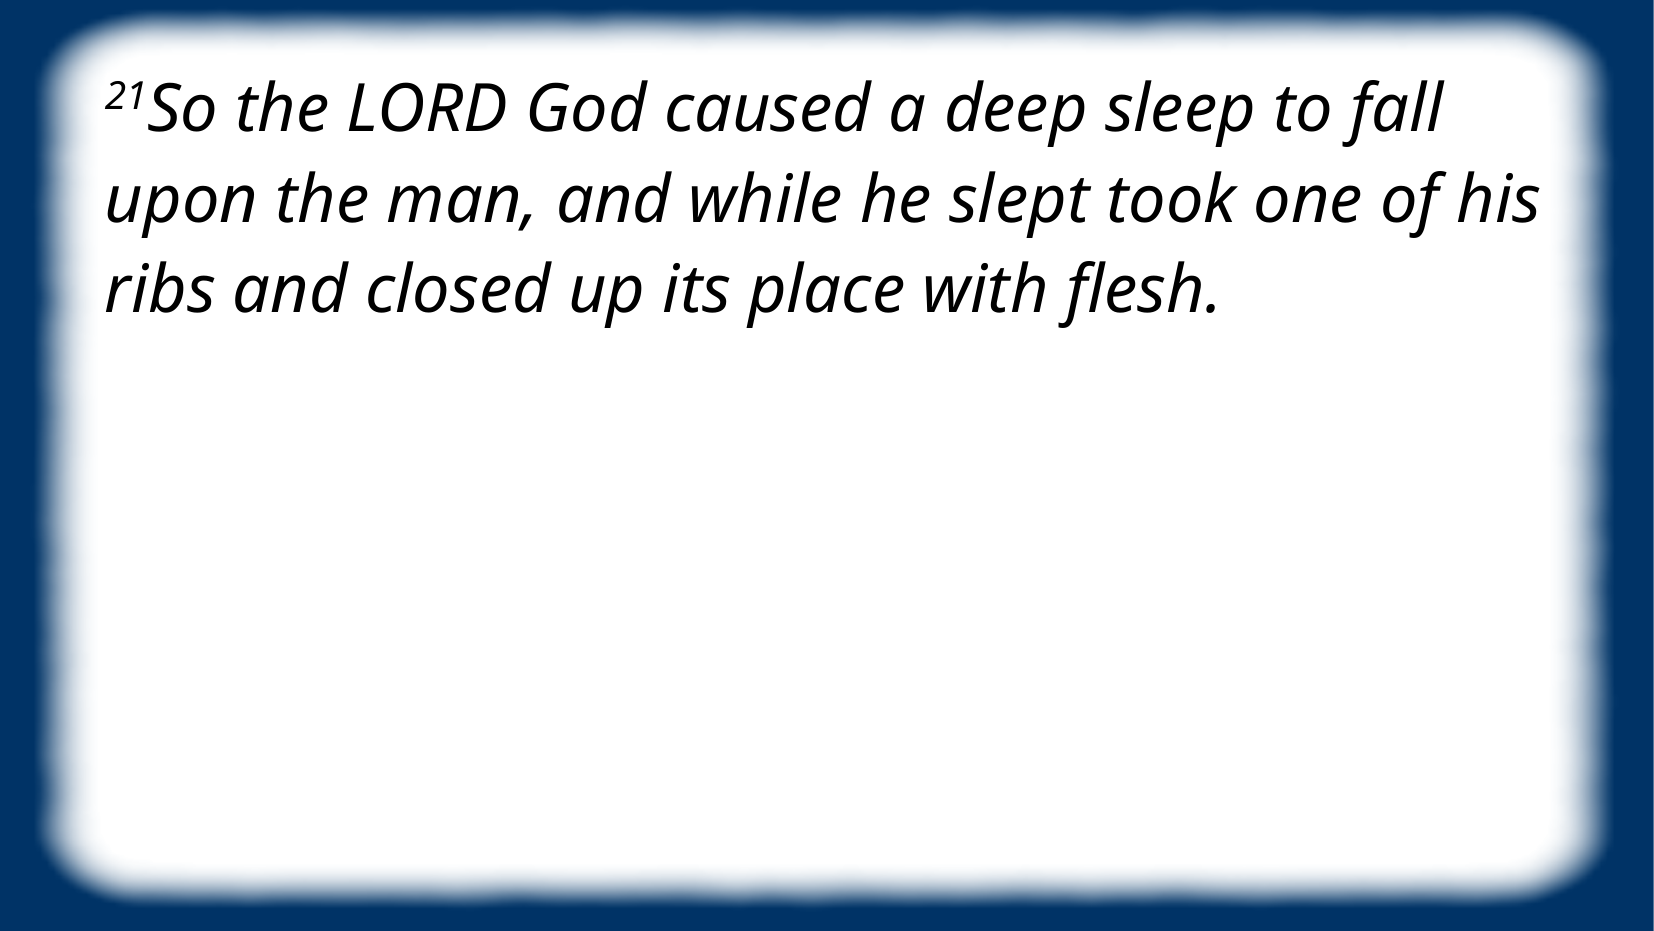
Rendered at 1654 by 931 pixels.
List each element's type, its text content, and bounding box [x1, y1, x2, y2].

picture [0, 0, 1654, 931]
text_box 21So the LORD God caused a deep sleep to fall upon the man, and while he slept took one of his ribs and closed up its place with flesh. [90, 52, 1576, 346]
